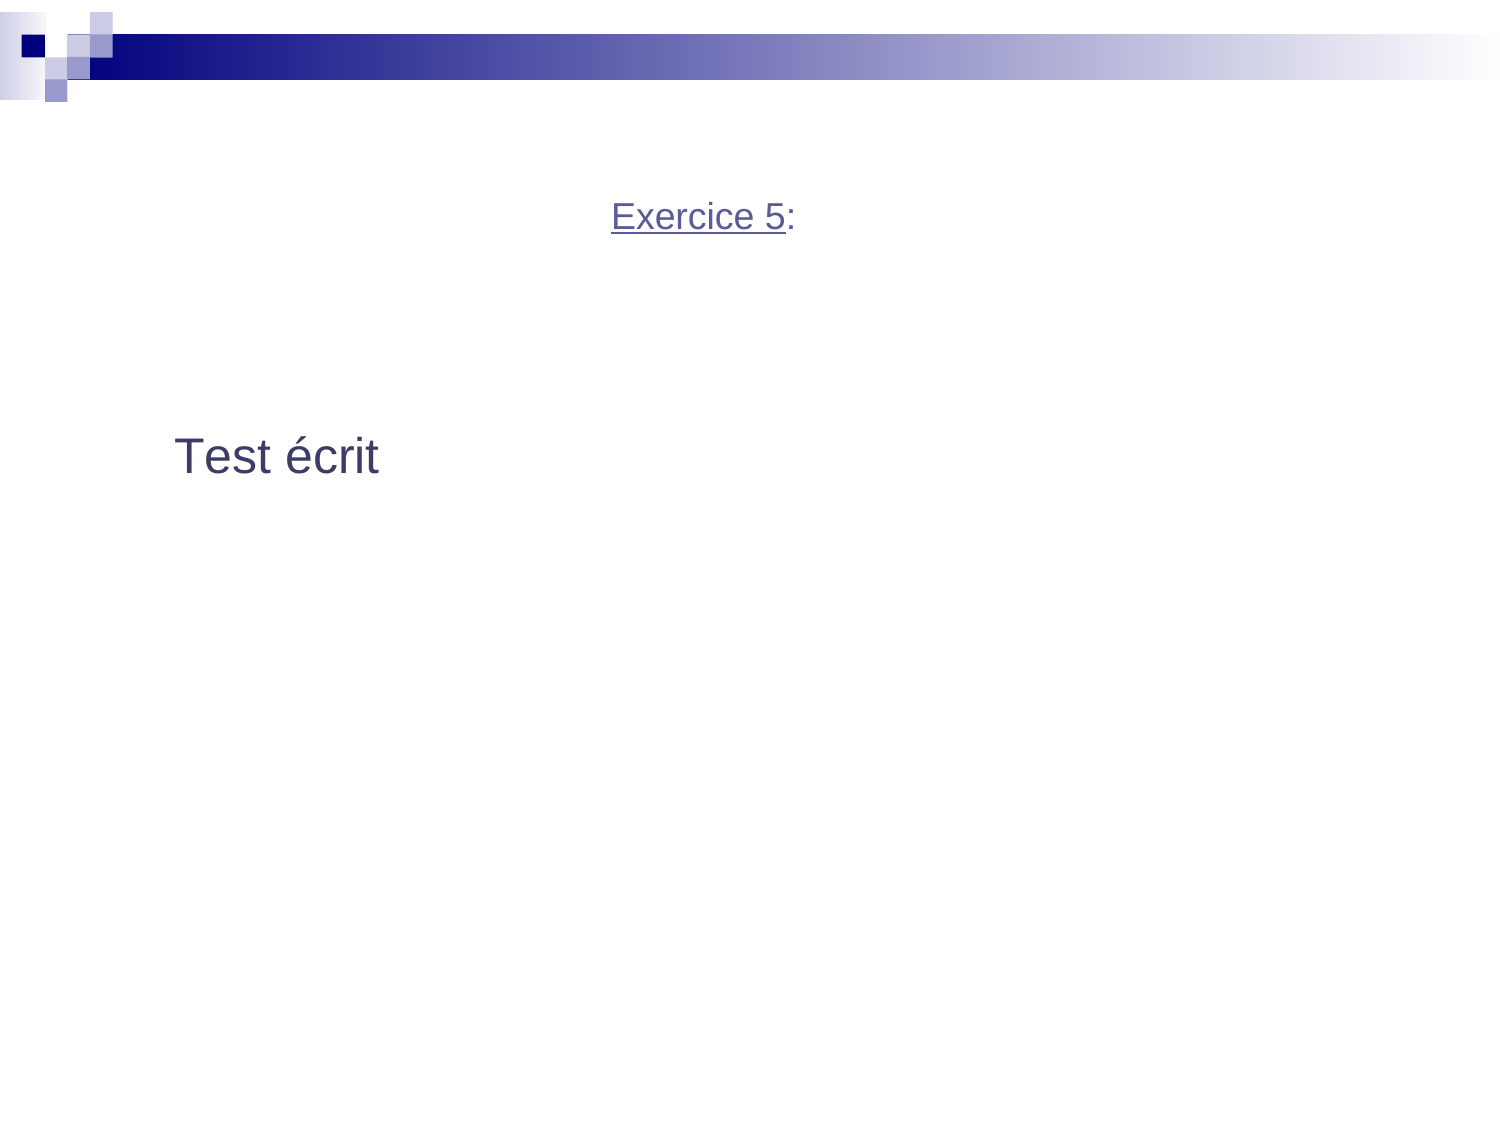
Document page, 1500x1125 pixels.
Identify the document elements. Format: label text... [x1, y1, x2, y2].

text_box Test écrit [159, 385, 1365, 491]
text_box Exercice 5: [596, 184, 812, 291]
